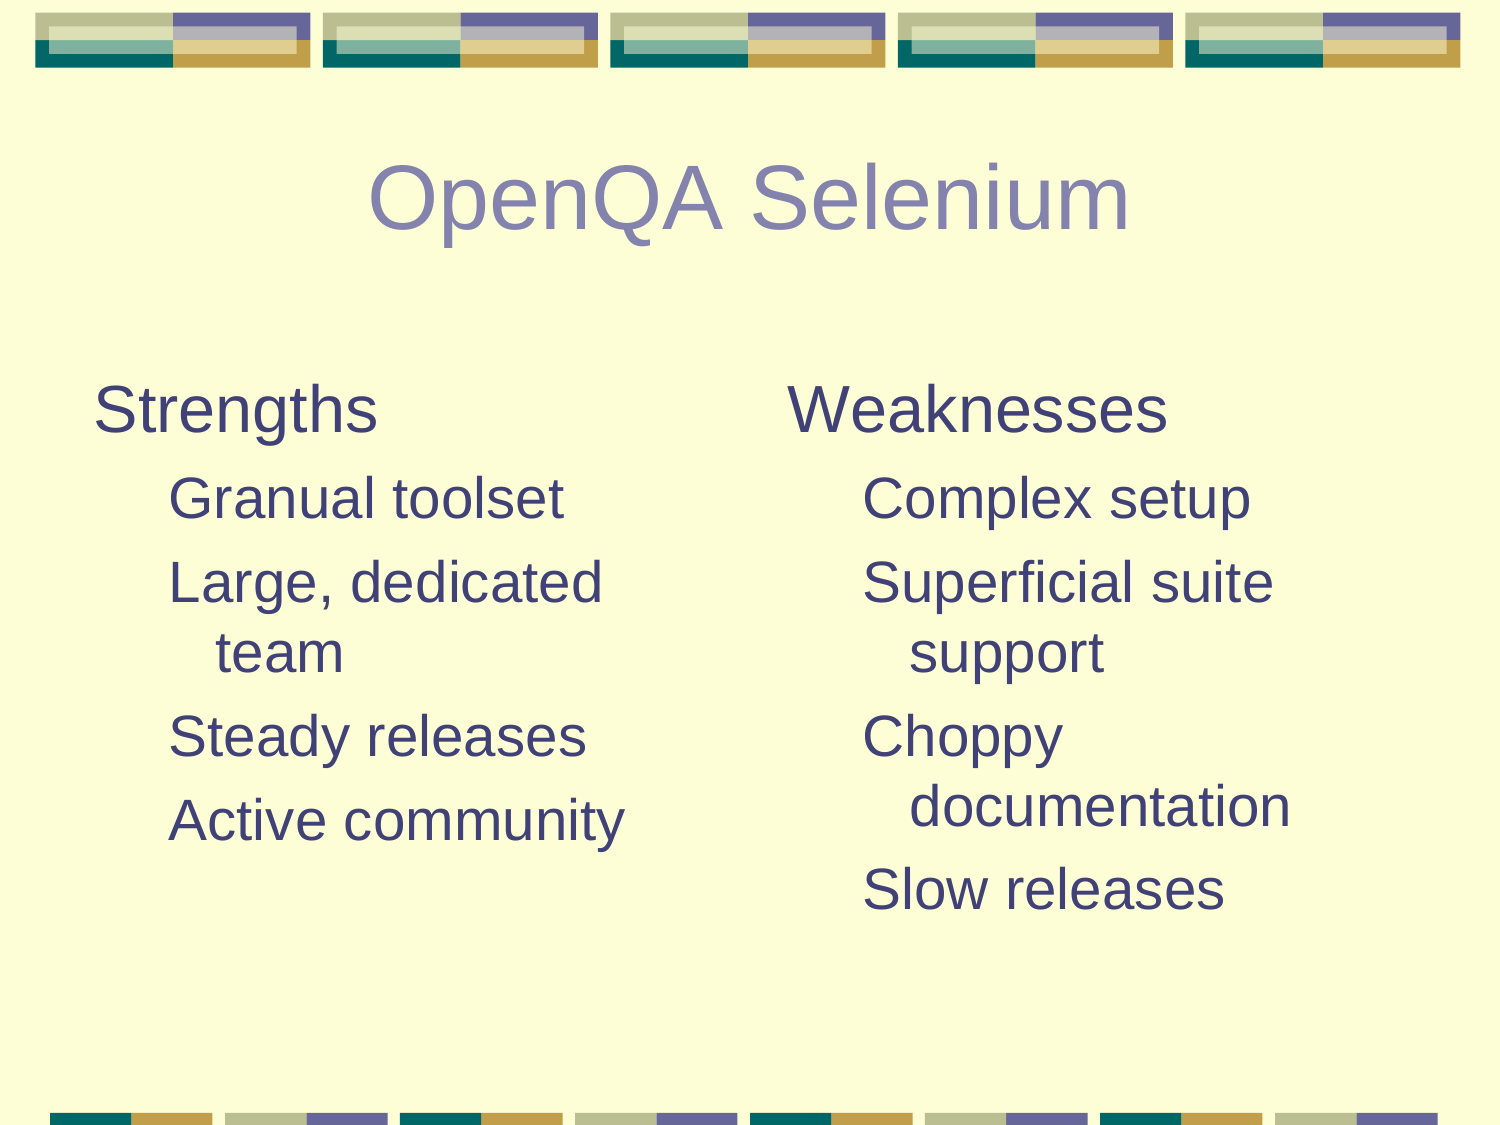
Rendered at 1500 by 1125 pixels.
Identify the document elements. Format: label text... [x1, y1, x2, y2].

list Strengths Granual toolset Large, dedicated team Steady releases Active community [93, 366, 746, 1042]
list Weaknesses Complex setup Superficial suite support Choppy documentation Slow releases [787, 366, 1457, 1042]
title OpenQA Selenium [112, 79, 1388, 308]
